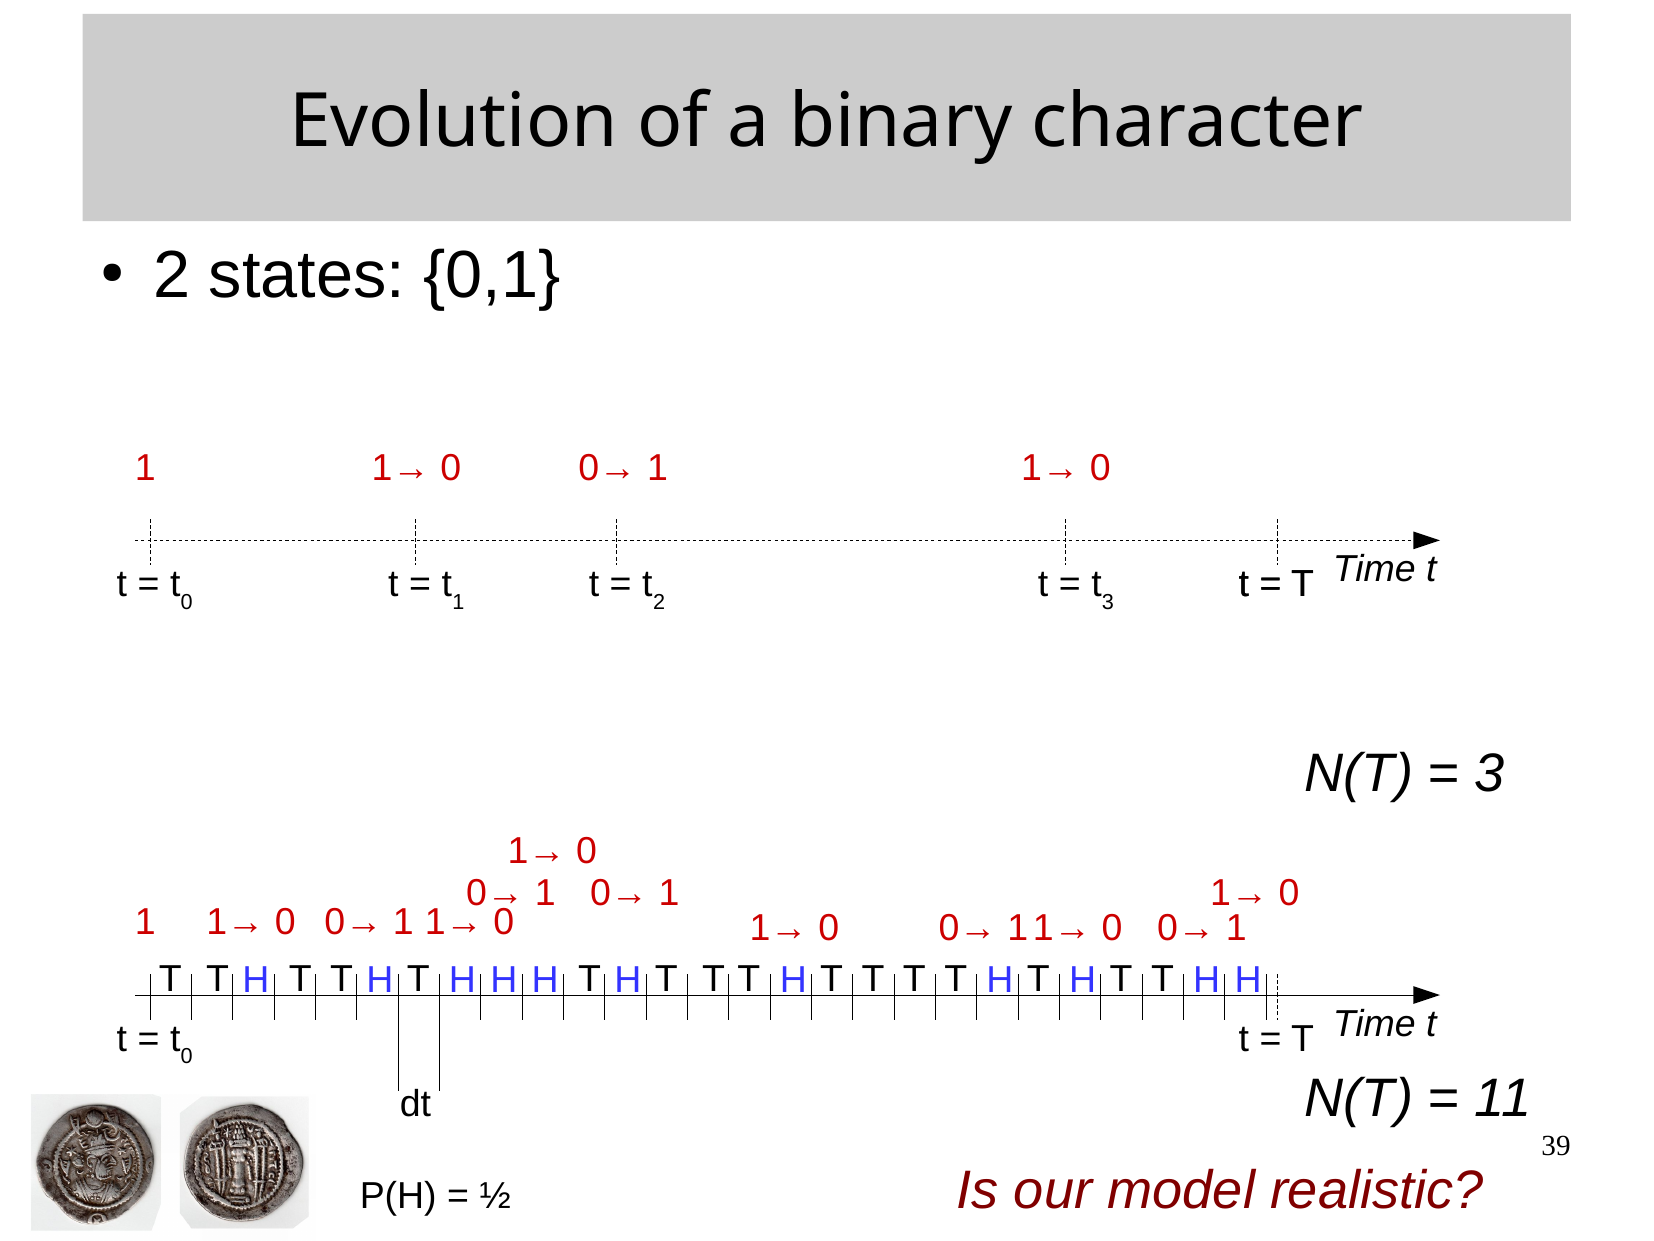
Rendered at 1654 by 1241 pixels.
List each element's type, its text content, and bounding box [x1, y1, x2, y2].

text_box T [191, 951, 227, 1007]
text_box 0→ 1 [309, 893, 430, 951]
text_box 1→ 0 [492, 822, 613, 880]
text_box H [351, 951, 412, 1009]
text_box T [640, 950, 687, 1007]
text_box T [722, 950, 765, 1007]
text_box H [1054, 956, 1115, 1009]
text_box T [563, 950, 624, 1007]
text_box Time t [1318, 540, 1514, 598]
text_box 0→ 1 [563, 438, 684, 496]
text_box 1 [120, 438, 196, 496]
text_box 0→ 1 [1142, 899, 1263, 956]
text_box 1→ 0 [356, 438, 477, 496]
text_box T [1115, 956, 1136, 1007]
text_box H [227, 951, 288, 1009]
text_box t = t3 [1023, 555, 1132, 622]
text_box Is our model realistic? [941, 1151, 1557, 1228]
text_box T [888, 950, 929, 1007]
text_box T [929, 956, 971, 1007]
text_box T [846, 950, 888, 1007]
text_box 1→ 0 [1044, 899, 1139, 956]
text_box H [516, 951, 577, 1009]
text_box t = t0 [101, 555, 211, 622]
text_box T [288, 951, 315, 1007]
text_box T [826, 956, 846, 1007]
title Evolution of a binary character [82, 13, 1571, 222]
text_box N(T) = 11 [1290, 1059, 1576, 1149]
text_box t = T [1223, 555, 1333, 613]
text_box t = t0 [101, 1010, 211, 1076]
text_box T [315, 951, 351, 1007]
text_box T [144, 950, 191, 1007]
text_box 0→ 1 [451, 863, 572, 921]
text_box 1→ 0 [1195, 863, 1316, 921]
text_box H [765, 956, 826, 1009]
text_box T [1136, 950, 1178, 1007]
text_box t = t1 [373, 555, 482, 622]
text_box dt [385, 1075, 462, 1132]
text_box T [687, 950, 722, 1007]
text_box H [1178, 956, 1219, 1009]
text_box N(T) = 3 [1290, 735, 1576, 824]
text_box H [1219, 951, 1280, 1009]
text_box 1 [120, 893, 191, 951]
text_box 1→ 0 [734, 899, 855, 956]
text_box H [475, 951, 516, 1009]
text_box 1→ 0 [191, 893, 309, 951]
list 2 states: {0,1} [82, 237, 1571, 421]
text_box P(H) = ½ [345, 1166, 571, 1227]
text_box 1→ 0 [430, 893, 530, 951]
text_box 1→ 0 [1006, 438, 1127, 496]
text_box t = T [1223, 1010, 1333, 1067]
text_box 0→ 1 [575, 863, 696, 921]
text_box Time t [1318, 995, 1514, 1052]
text_box H [434, 951, 475, 1009]
text_box T [412, 951, 434, 1007]
text_box t = t2 [574, 555, 683, 622]
text_box H [971, 956, 1032, 1009]
text_box H [599, 951, 660, 1009]
picture [30, 1094, 316, 1241]
text_box T [1032, 956, 1054, 1007]
text_box 0→ 1 [923, 899, 1044, 956]
